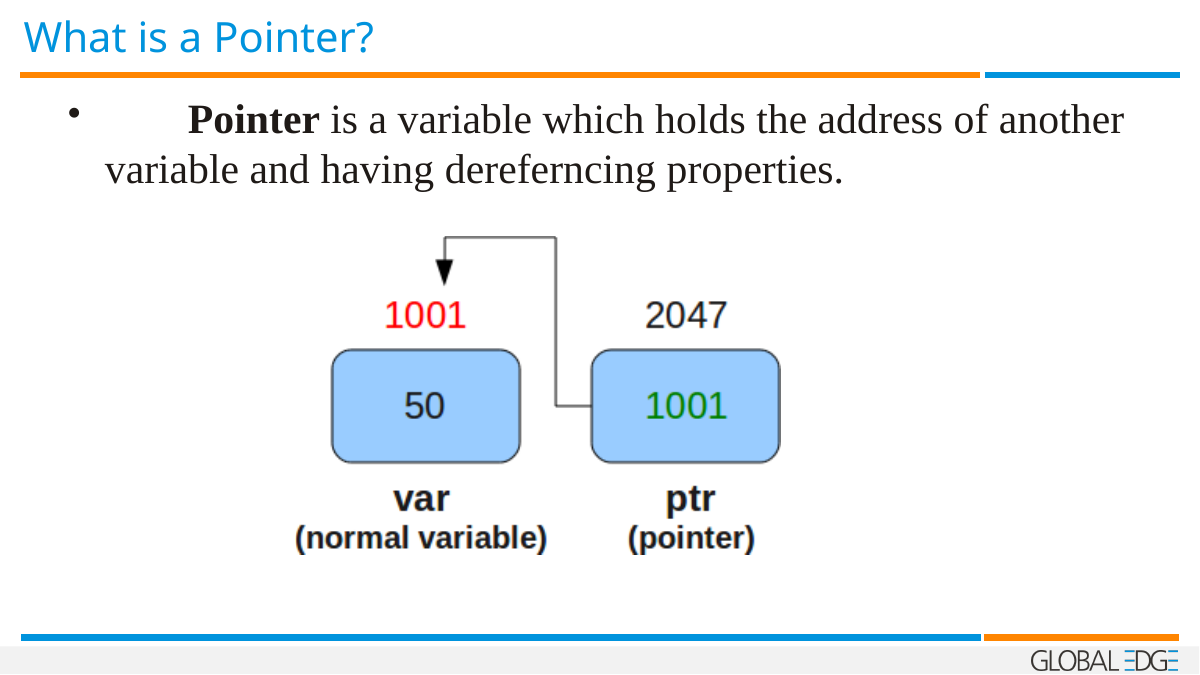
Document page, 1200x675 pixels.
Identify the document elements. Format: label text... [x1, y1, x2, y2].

text_box What is a Pointer? [12, 9, 1087, 62]
text_box Pointer is a variable which holds the address of another variable and having dereferncing properties. [22, 86, 1181, 626]
picture [295, 236, 781, 555]
picture [1031, 650, 1178, 671]
